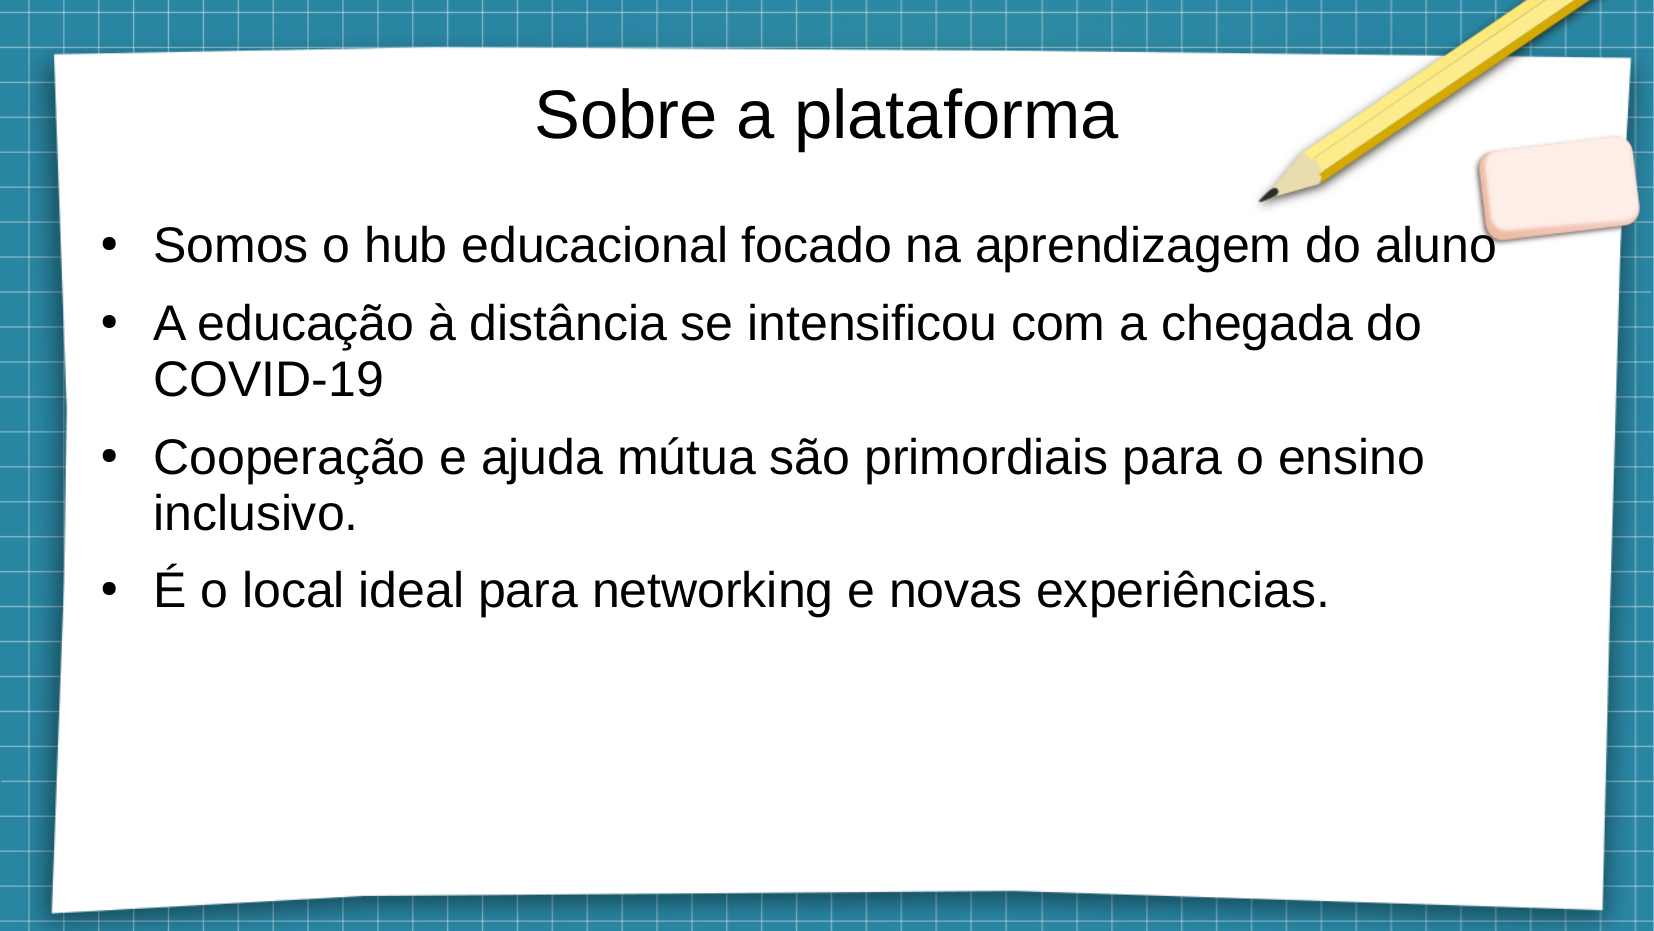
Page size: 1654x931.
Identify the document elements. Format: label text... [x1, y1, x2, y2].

list Somos o hub educacional focado na aprendizagem do aluno A educação à distância se intensificou com a chegada do COVID-19 Cooperação e ajuda mútua são primordiais para o ensino inclusivo. É o local ideal para networking e novas experiências. [82, 217, 1571, 758]
title Sobre a plataforma [82, 37, 1571, 193]
picture [0, 0, 1654, 931]
